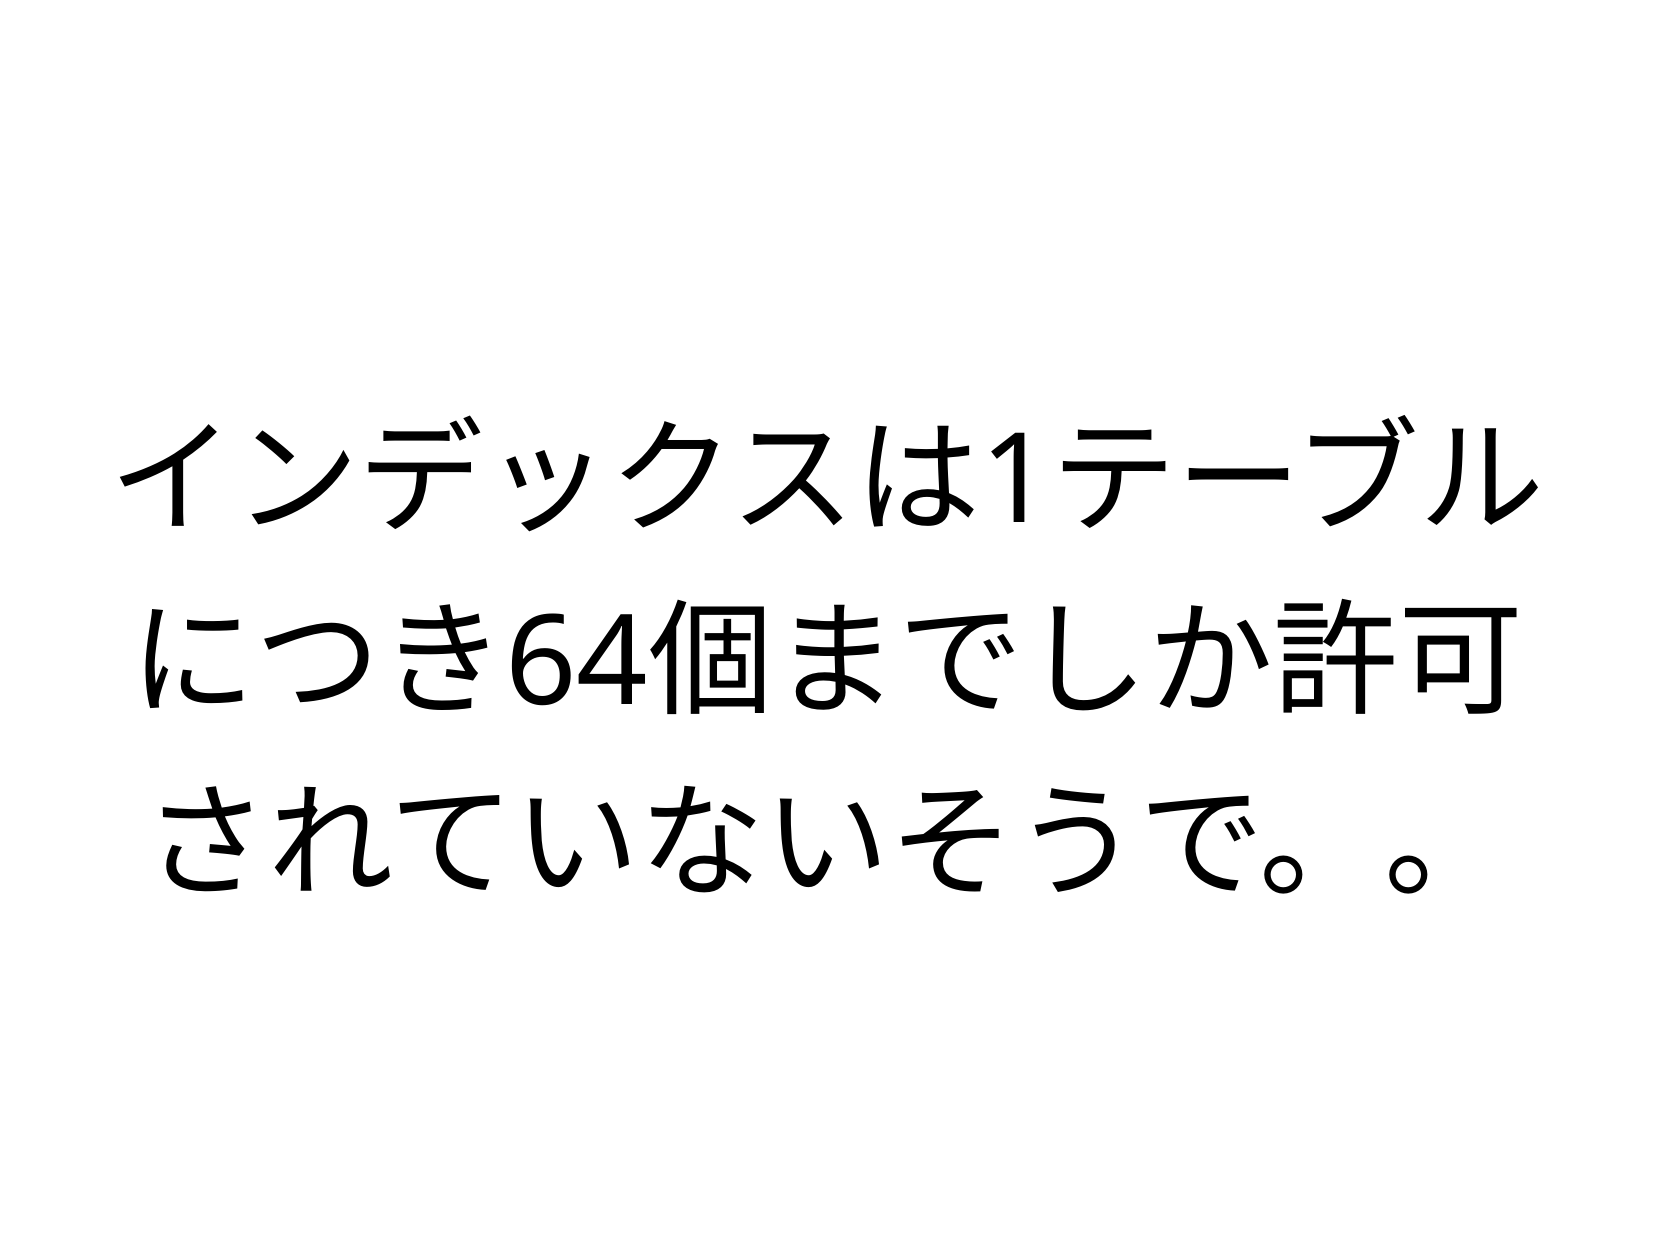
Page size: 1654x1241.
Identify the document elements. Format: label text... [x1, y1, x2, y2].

subtitle インデックスは1テーブルにつき64個までしか許可されていないそうで。。 [82, 290, 1571, 1010]
